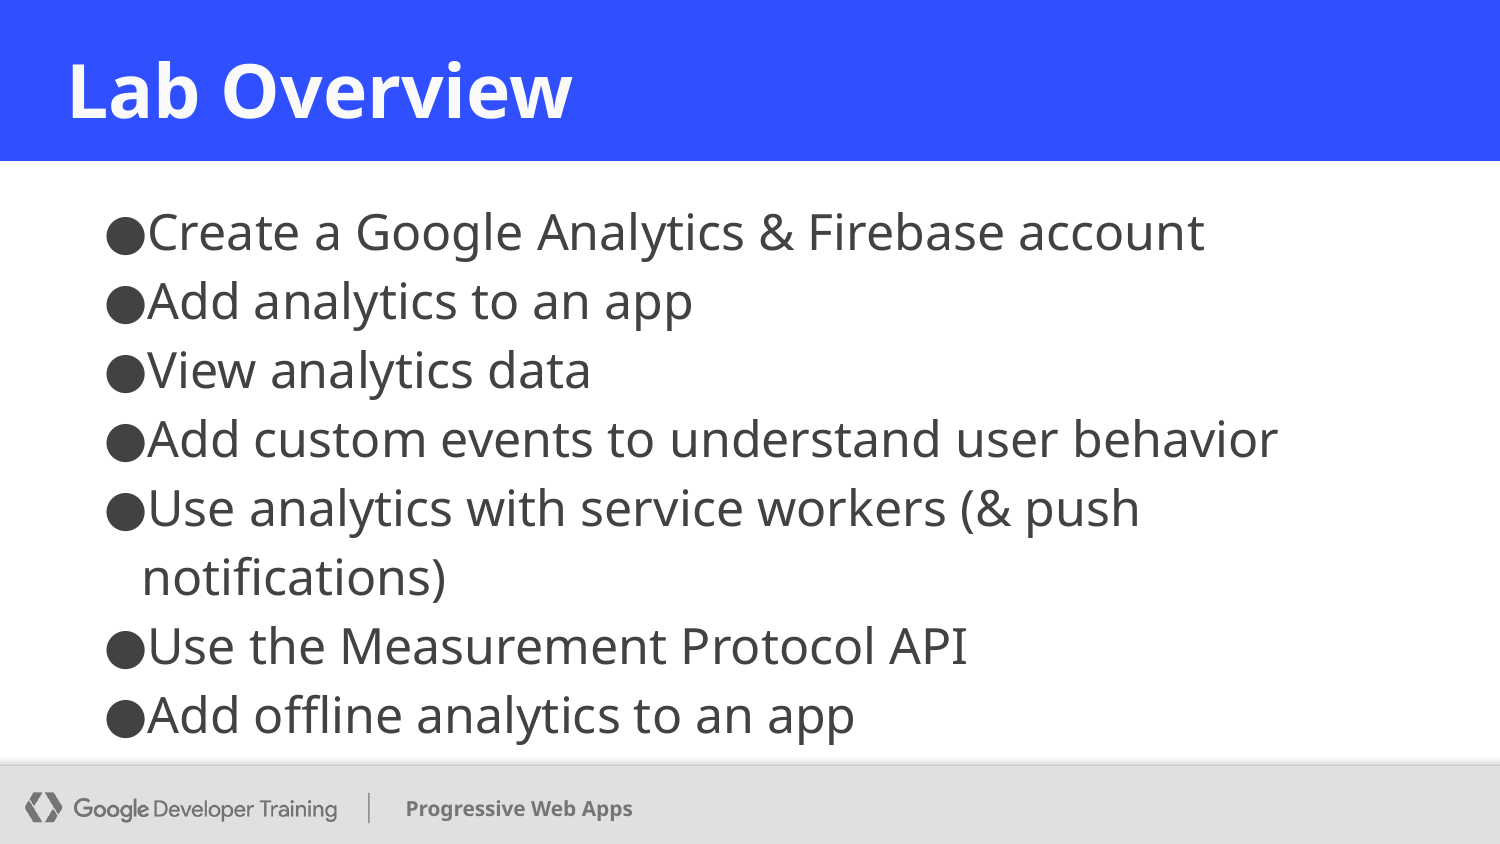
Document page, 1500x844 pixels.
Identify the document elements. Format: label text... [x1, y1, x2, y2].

list Create a Google Analytics & Firebase account Add analytics to an app View analytics data Add custom events to understand user behavior Use analytics with service workers (& push notifications) Use the Measurement Protocol API Add offline analytics to an app [51, 176, 1449, 737]
title Lab Overview [51, 28, 1449, 122]
picture [0, 161, 1500, 844]
